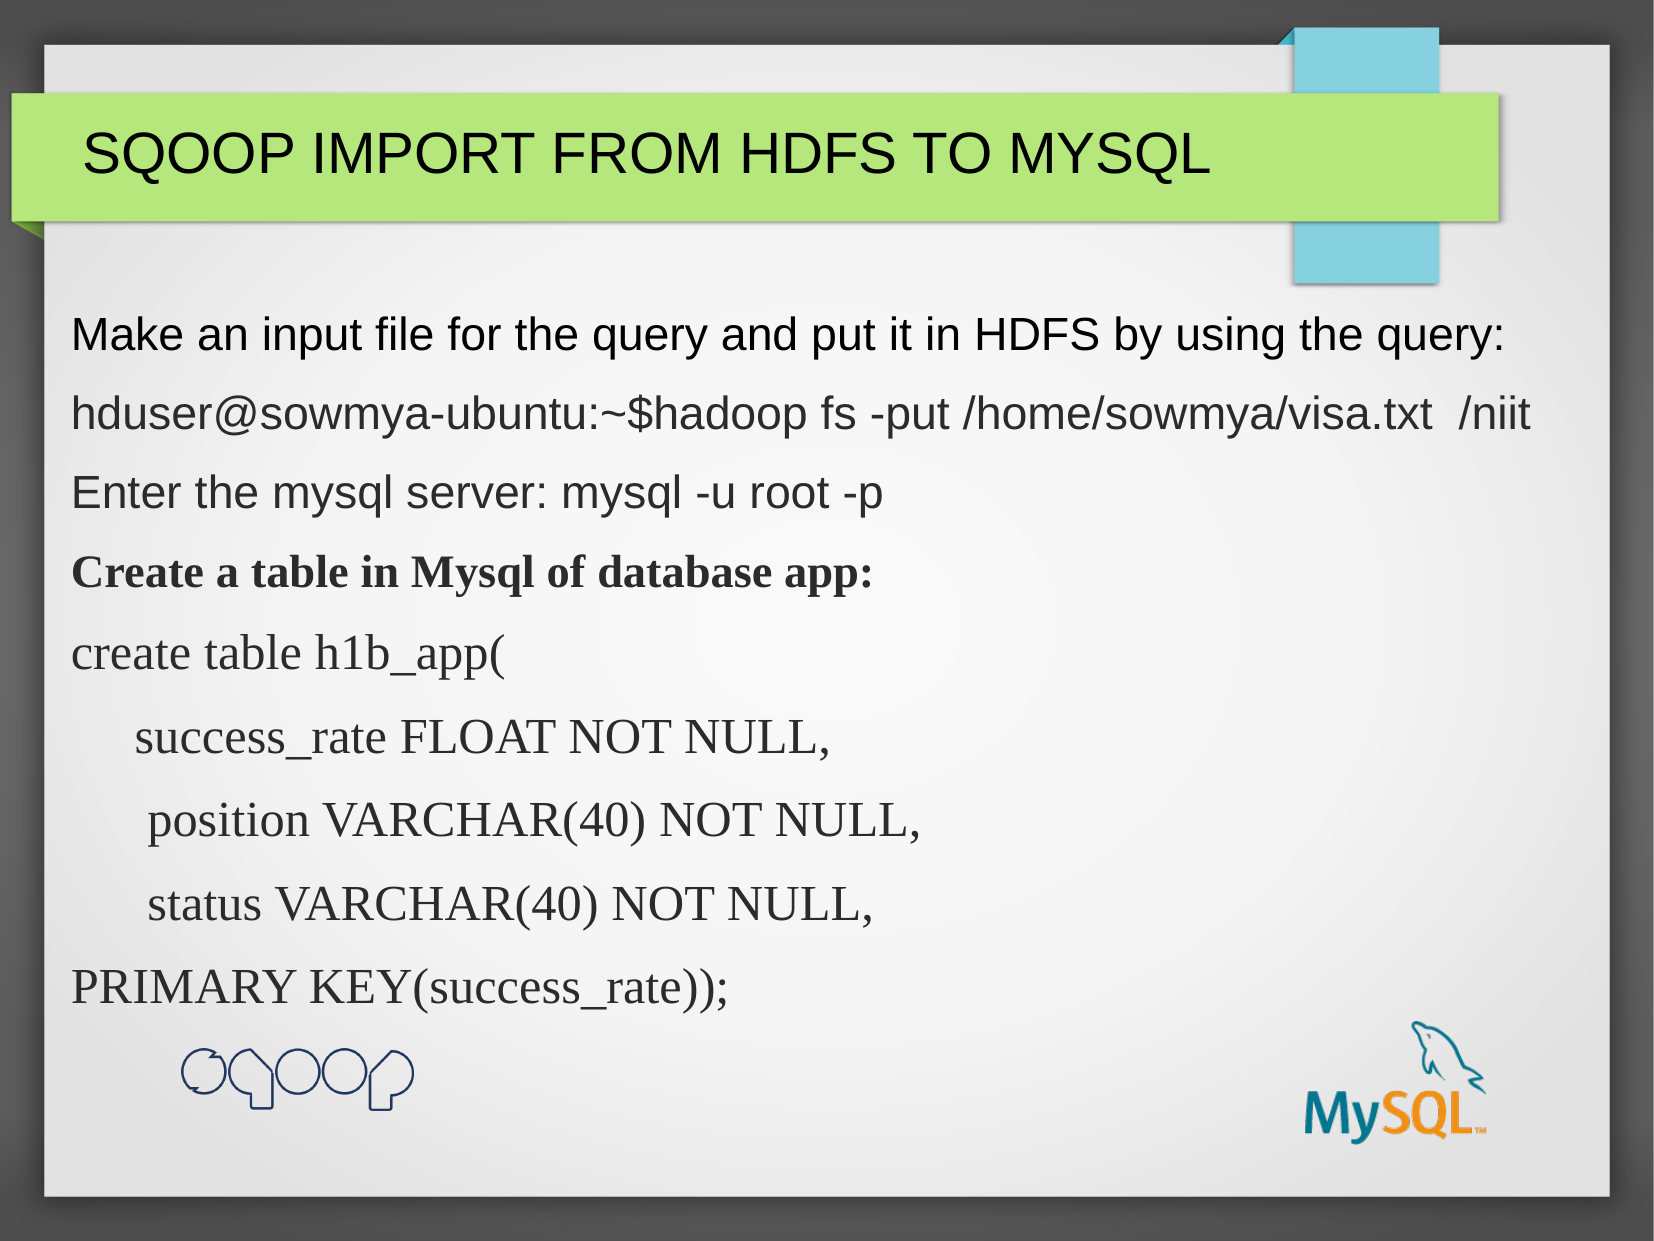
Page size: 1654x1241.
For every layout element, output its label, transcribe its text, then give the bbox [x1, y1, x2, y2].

list Make an input file for the query and put it in HDFS by using the query: hduser@sowmya-ubuntu:~$hadoop fs -put /home/sowmya/visa.txt /niit Enter the mysql server: mysql -u root -p Create a table in Mysql of database app: create table h1b_app( success_rate FLOAT NOT NULL, position VARCHAR(40) NOT NULL, status VARCHAR(40) NOT NULL, PRIMARY KEY(success_rate)); [70, 308, 1560, 1028]
picture [0, 0, 1654, 1241]
title SQOOP IMPORT FROM HDFS TO MYSQL [82, 94, 1264, 213]
